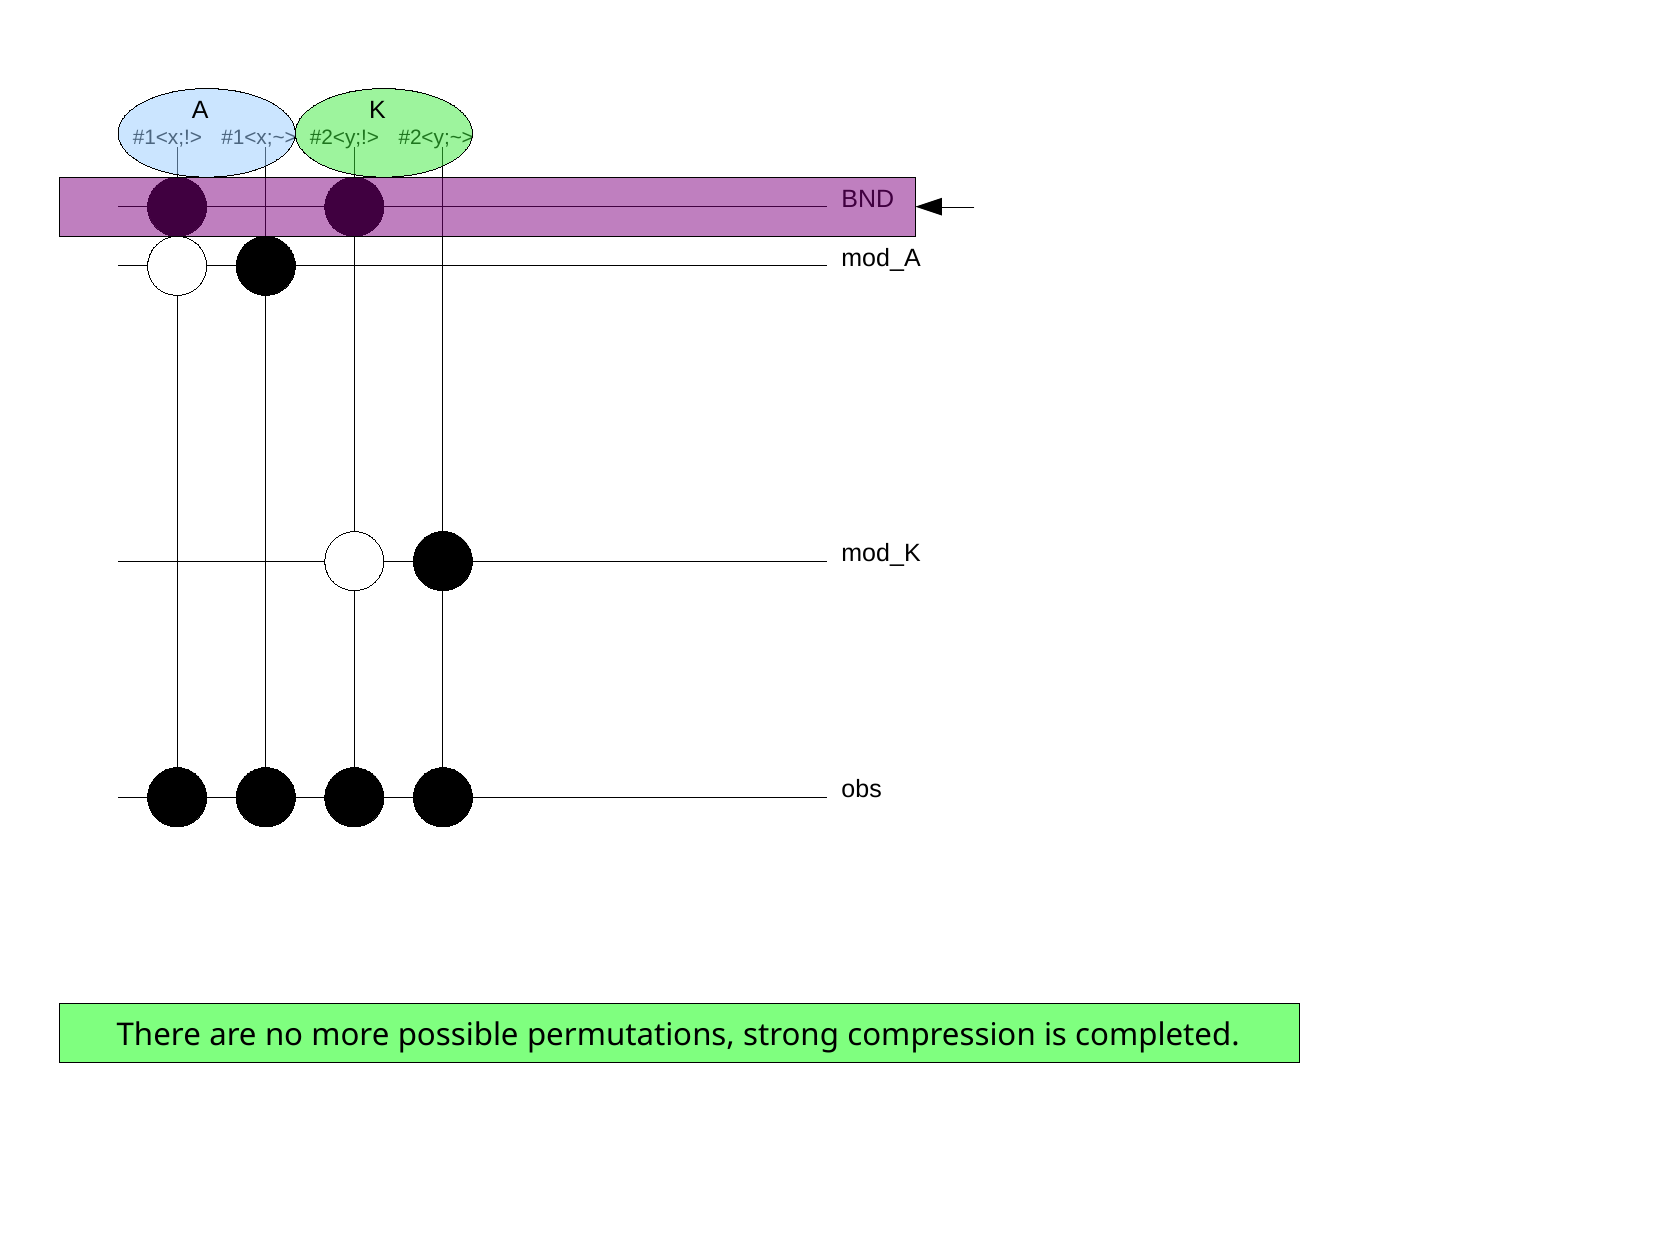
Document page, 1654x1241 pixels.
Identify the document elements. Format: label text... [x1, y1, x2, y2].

text_box [236, 767, 296, 827]
text_box K [354, 88, 401, 132]
text_box #1<x;~> [284, 141, 295, 156]
text_box obs [826, 767, 897, 827]
text_box A [177, 88, 224, 132]
text_box #2<y;~> [461, 118, 489, 156]
text_box There are no more possible permutations, strong compression is completed. [59, 1003, 1300, 1063]
text_box mod_A [826, 236, 937, 296]
text_box [147, 767, 207, 827]
text_box [324, 767, 384, 827]
text_box [59, 89, 916, 296]
text_box #2<y;!> [295, 139, 307, 156]
text_box #1<x;!> [118, 140, 129, 156]
text_box [324, 531, 384, 591]
text_box mod_K [826, 531, 937, 591]
text_box [413, 531, 473, 591]
text_box [413, 767, 473, 827]
